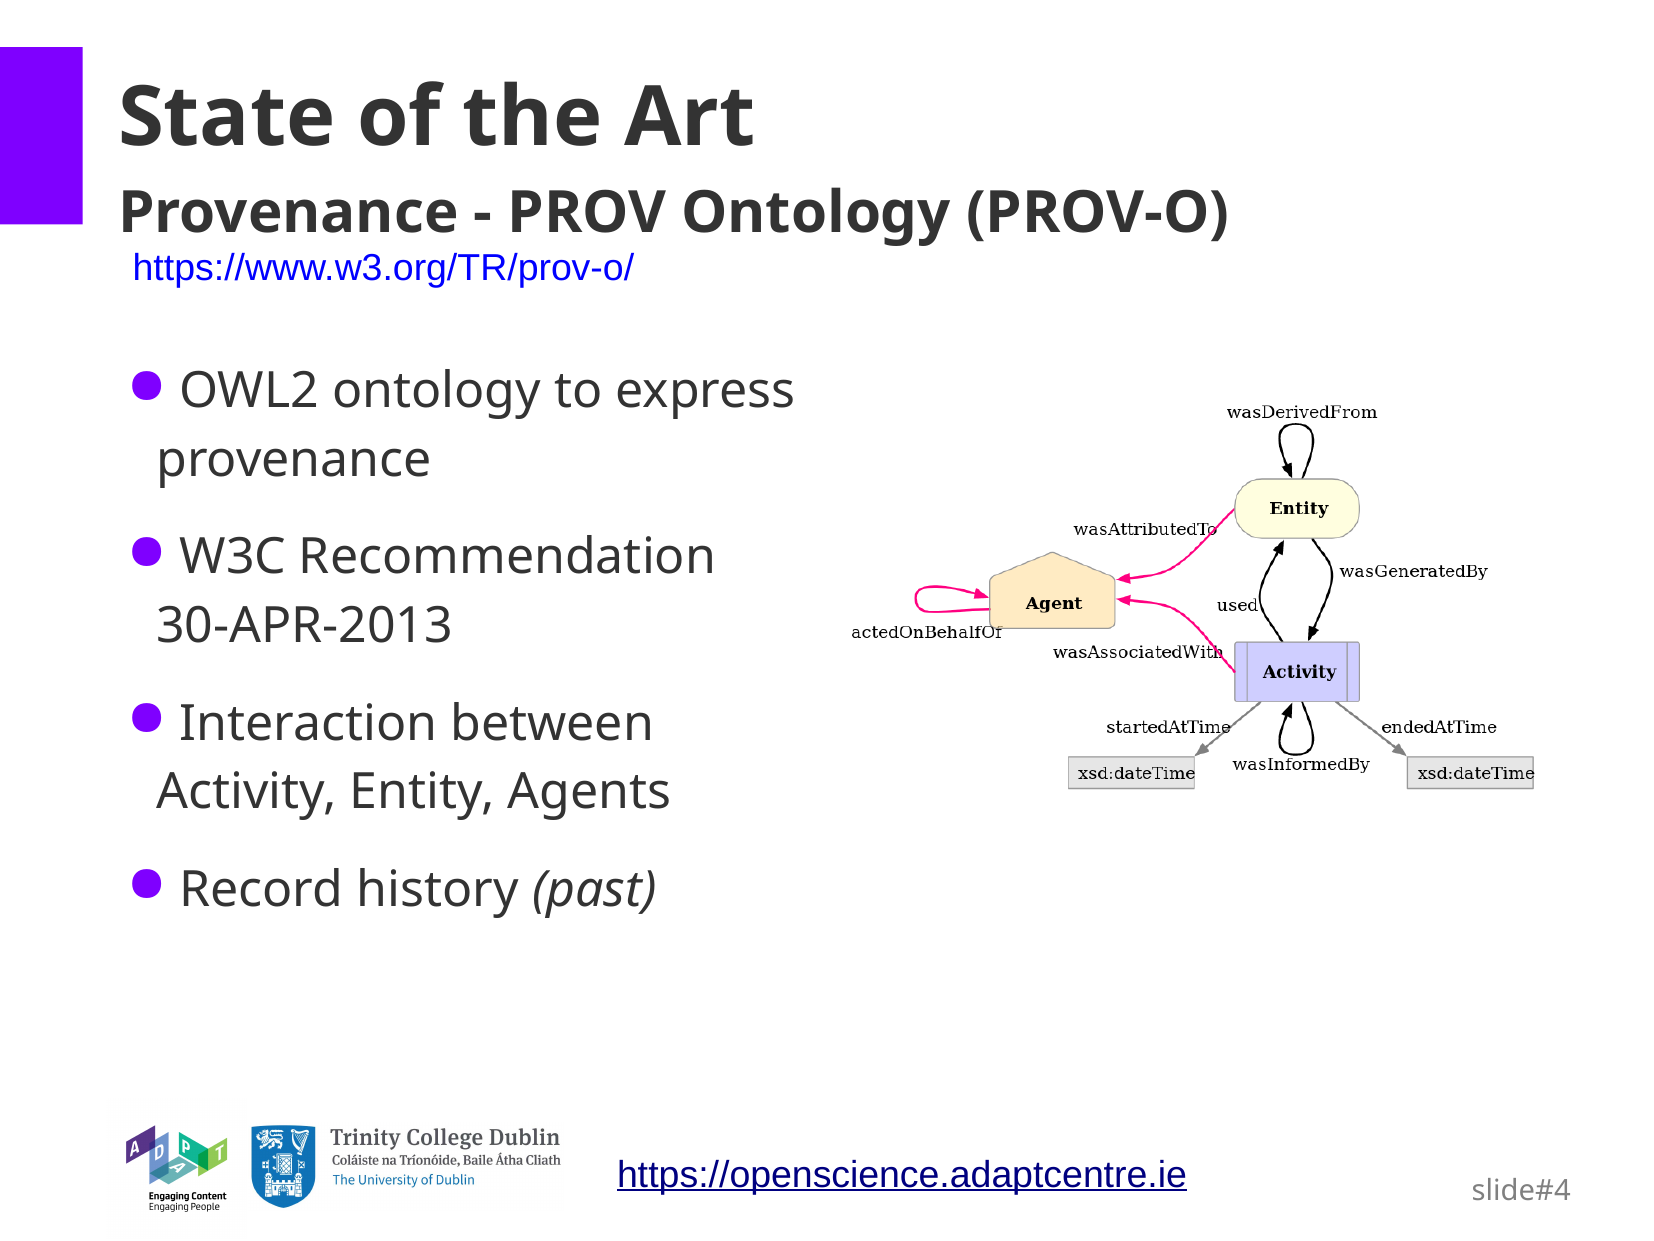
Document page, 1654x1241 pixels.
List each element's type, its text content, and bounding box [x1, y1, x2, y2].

title State of the Art Provenance - PROV Ontology (PROV-O) [118, 49, 1571, 257]
picture [106, 1098, 247, 1239]
list OWL2 ontology to express provenance W3C Recommendation 30-APR-2013 Interaction between Activity, Entity, Agents Record history (past) [118, 354, 810, 1074]
picture [844, 401, 1536, 791]
text_box https://www.w3.org/TR/prov-o/ [117, 238, 650, 296]
picture [248, 1122, 564, 1211]
